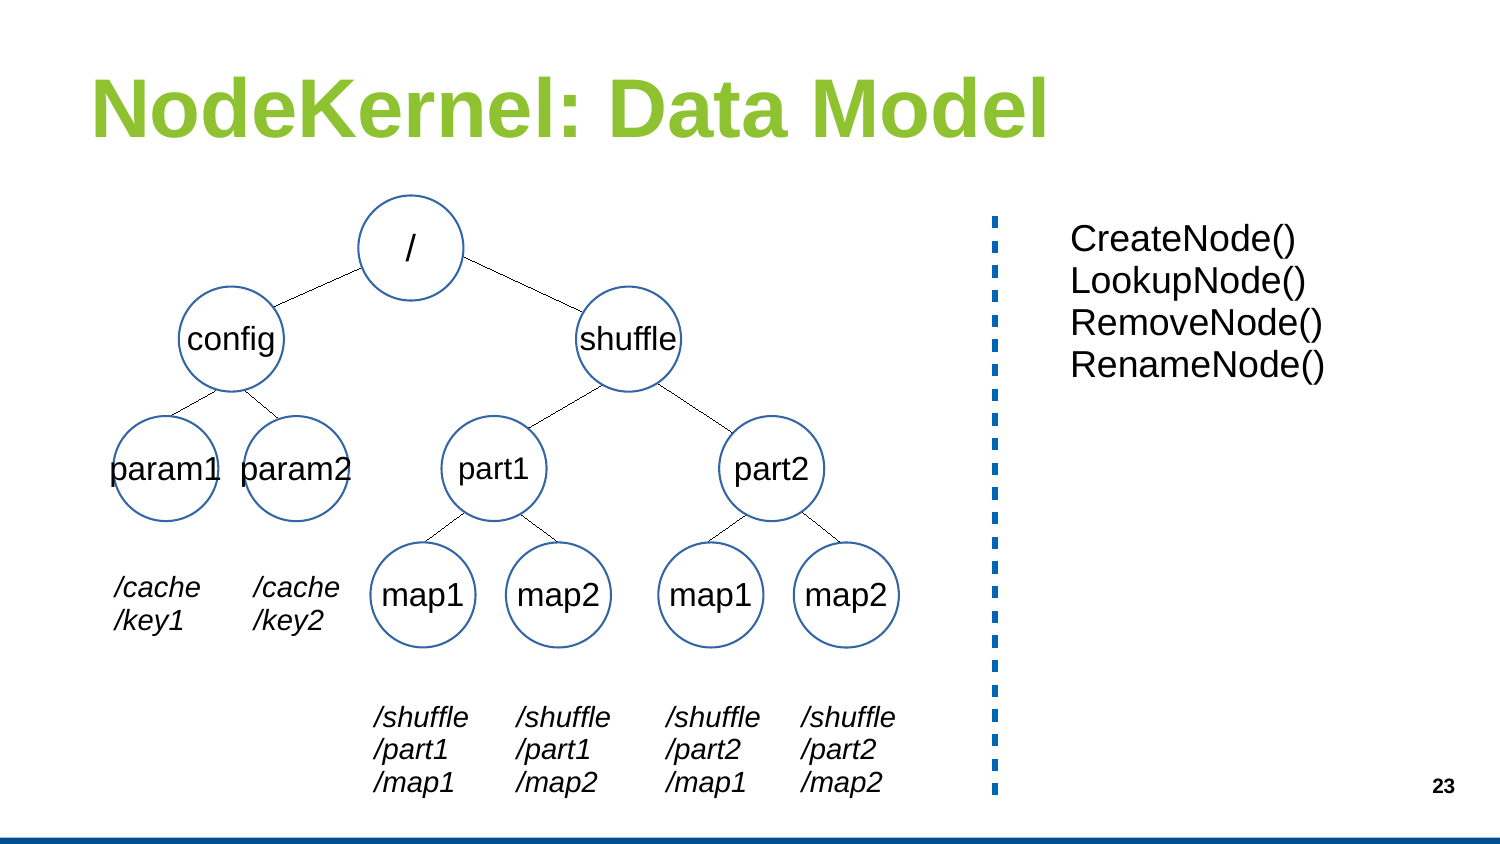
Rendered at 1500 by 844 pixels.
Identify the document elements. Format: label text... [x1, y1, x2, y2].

text_box map1 [658, 542, 764, 648]
text_box /shuffle /part2 /map1 [651, 693, 779, 807]
text_box map2 [505, 542, 611, 648]
text_box /shuffle /part2 /map2 [786, 693, 914, 807]
text_box param2 [244, 416, 348, 522]
text_box /cache /key2 [239, 564, 367, 655]
text_box /cache /key1 [100, 564, 227, 655]
text_box / [358, 195, 464, 301]
text_box param1 [113, 416, 219, 522]
text_box part1 [441, 415, 547, 522]
title NodeKernel: Data Model [75, 33, 1426, 175]
text_box /shuffle /part1 /map1 [359, 693, 487, 807]
text_box map1 [370, 542, 476, 648]
text_box /shuffle /part1 /map2 [501, 693, 629, 807]
text_box param1 [114, 464, 123, 478]
text_box config [178, 286, 284, 392]
text_box map2 [793, 542, 899, 648]
text_box CreateNode() LookupNode() RemoveNode() RenameNode() [1055, 210, 1454, 687]
text_box param2 [338, 466, 349, 478]
text_box param2 [244, 464, 253, 478]
text_box part2 [719, 416, 825, 522]
text_box shuffle [576, 286, 682, 392]
